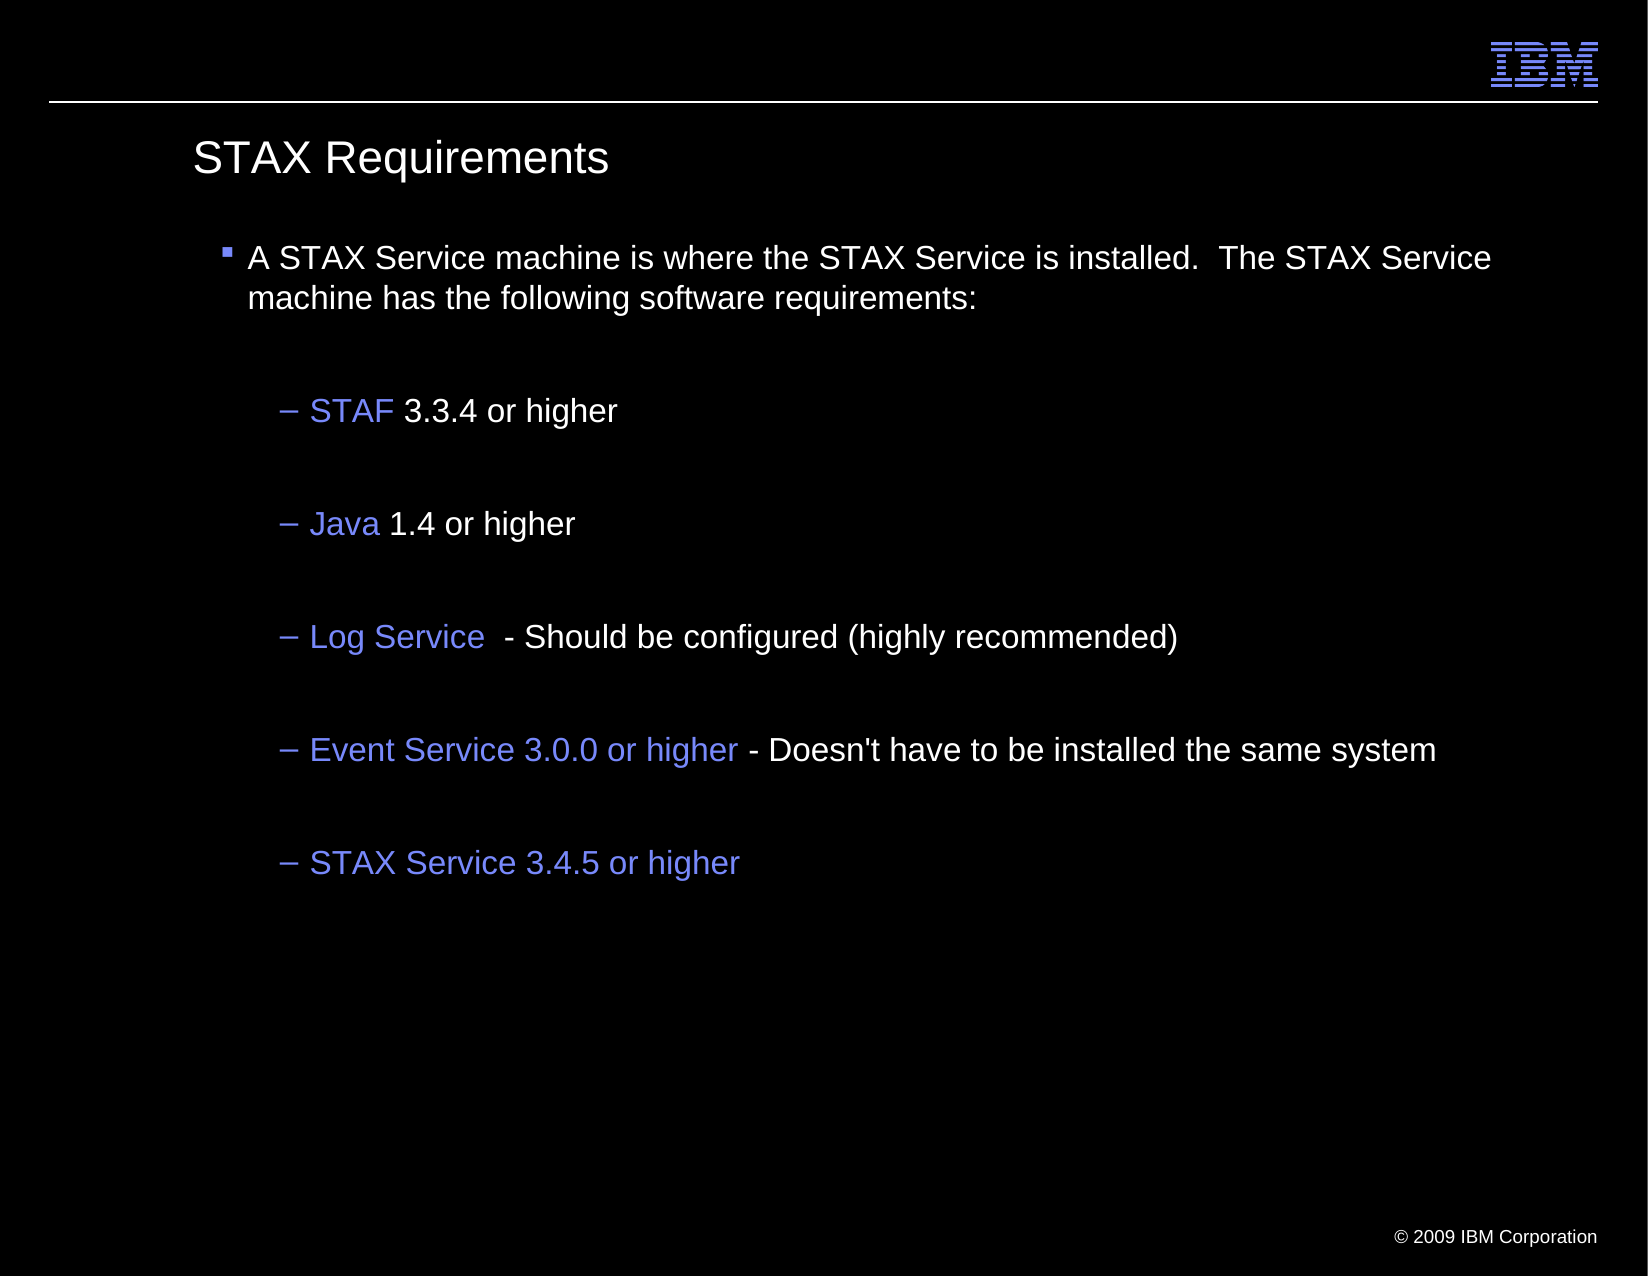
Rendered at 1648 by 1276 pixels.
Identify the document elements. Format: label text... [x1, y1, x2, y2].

picture [1491, 42, 1598, 87]
text_box A STAX Service machine is where the STAX Service is installed. The STAX Service machine has the following software requirements: STAF 3.3.4 or higher Java 1.4 or higher Log Service - Should be configured (highly recommended) Event Service 3.0.0 or higher - Doesn't have to be installed the same system STAX Service 3.4.5 or higher [219, 236, 1570, 974]
title STAX Requirements [175, 125, 1648, 219]
